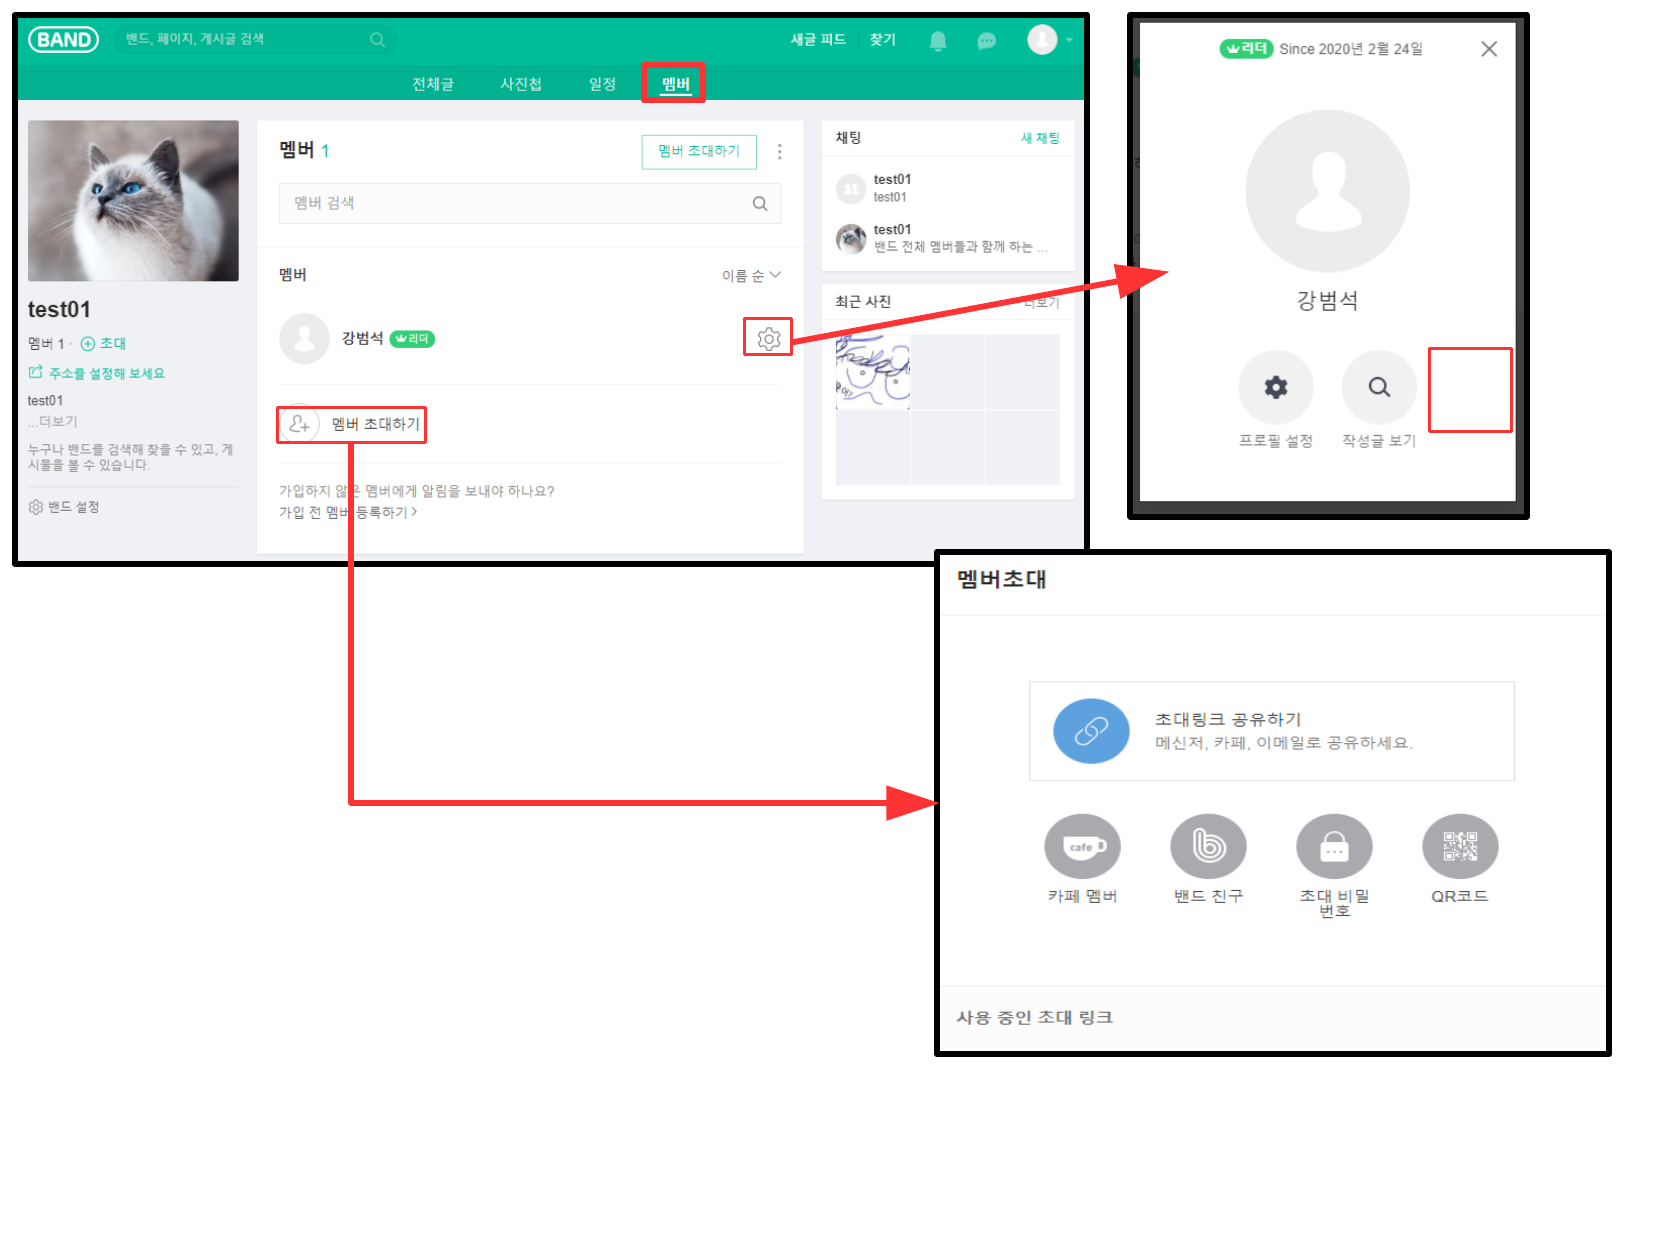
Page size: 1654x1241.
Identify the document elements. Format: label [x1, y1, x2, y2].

picture [17, 17, 1085, 562]
picture [1133, 17, 1524, 514]
picture [746, 320, 790, 353]
picture [939, 555, 1607, 1052]
picture [279, 409, 424, 441]
